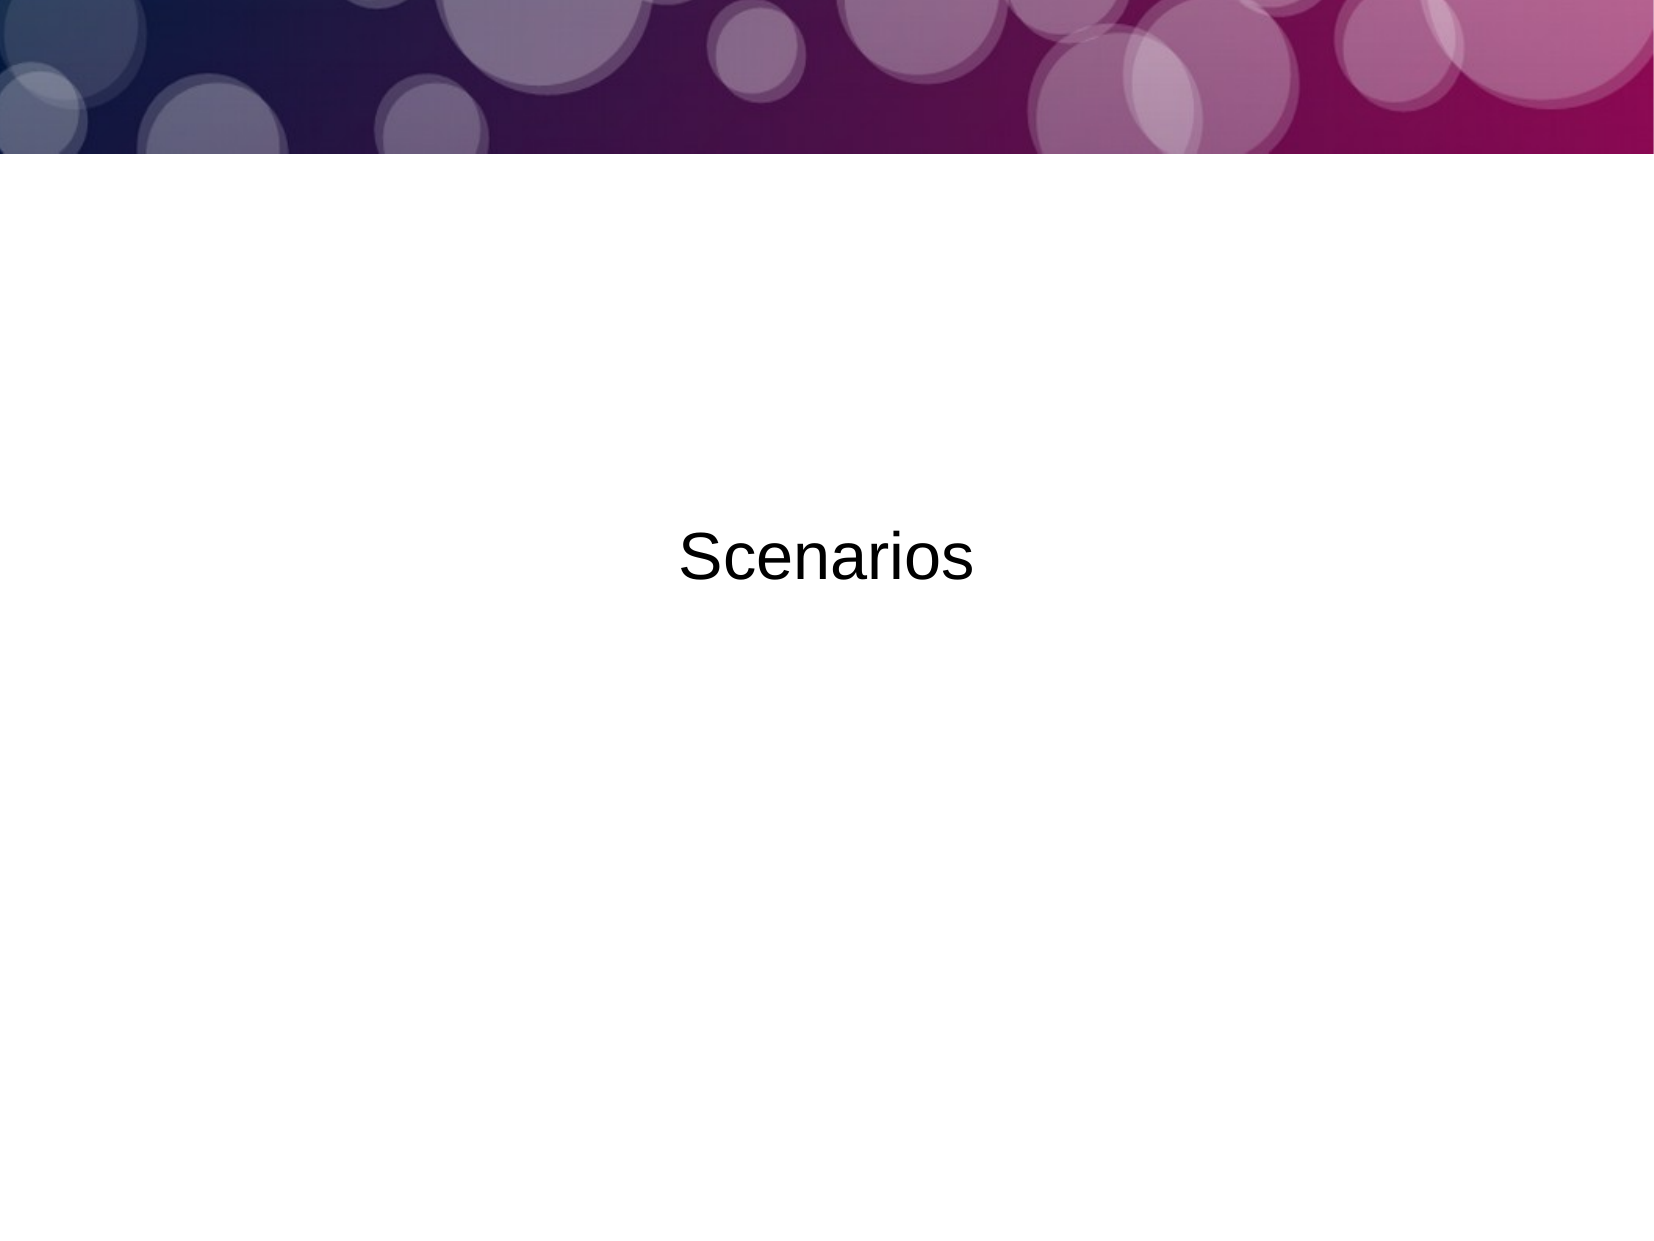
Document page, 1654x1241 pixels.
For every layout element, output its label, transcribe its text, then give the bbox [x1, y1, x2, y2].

picture [0, 0, 1654, 154]
subtitle Scenarios [82, 159, 1571, 955]
